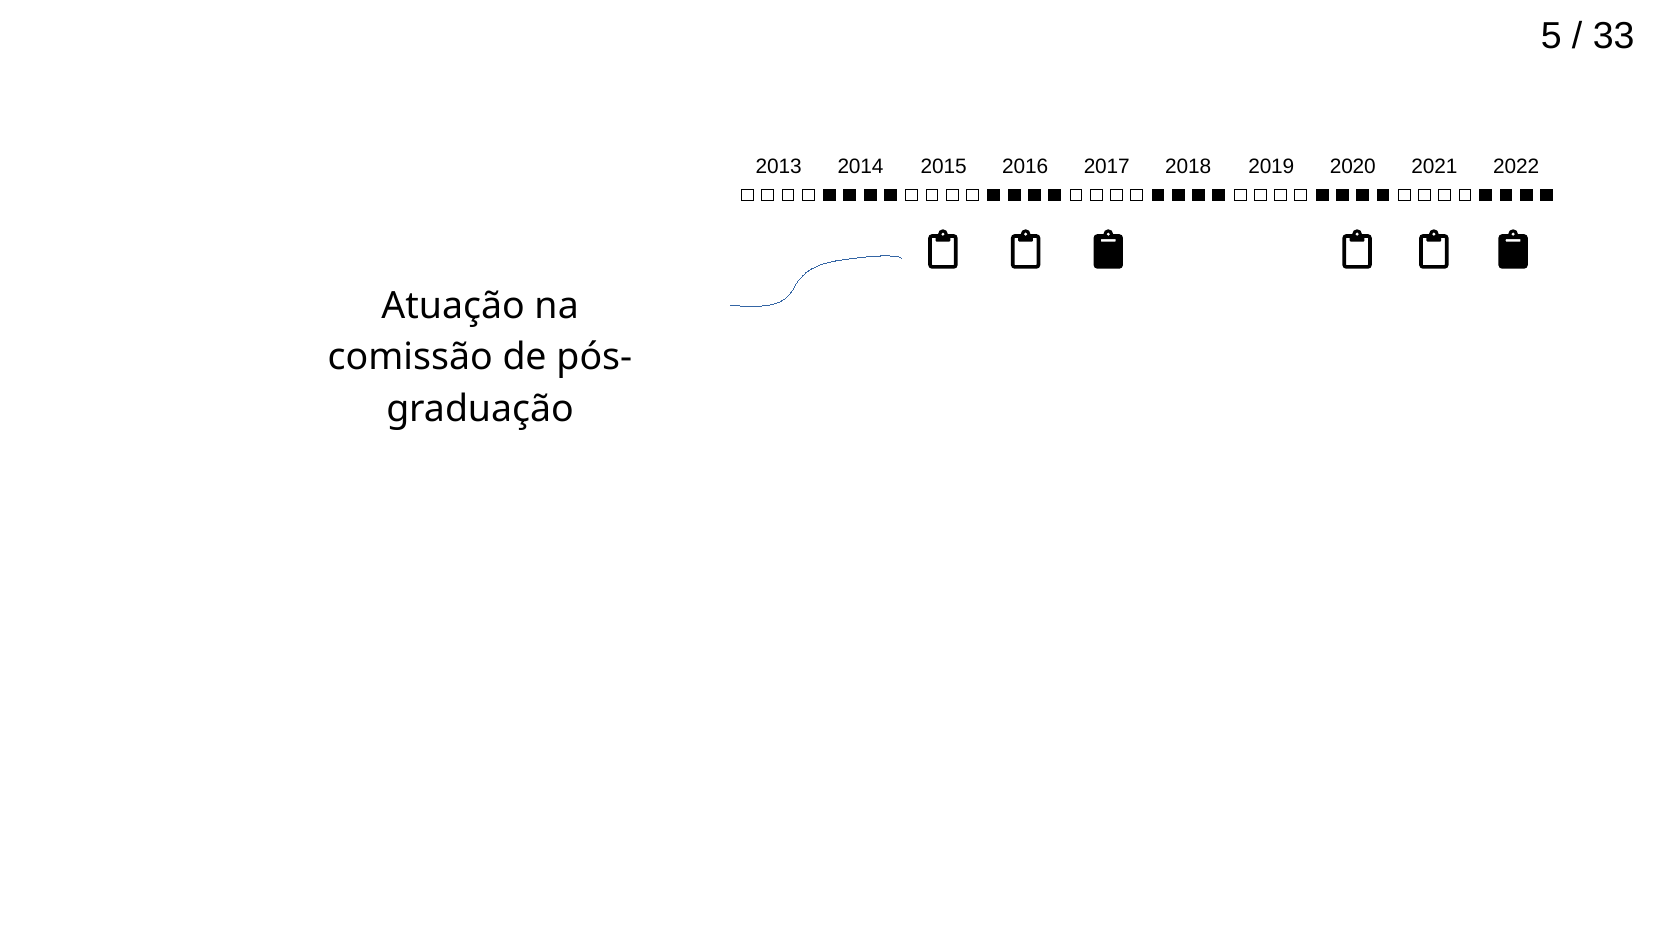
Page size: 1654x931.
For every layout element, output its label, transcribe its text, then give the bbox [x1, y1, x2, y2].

picture [1342, 229, 1372, 269]
text_box [1438, 189, 1451, 201]
text_box 2016 [987, 147, 1064, 186]
text_box [926, 189, 938, 201]
text_box [741, 189, 754, 201]
text_box [1254, 189, 1267, 201]
text_box [966, 189, 979, 201]
text_box [1008, 189, 1021, 201]
text_box [802, 189, 815, 201]
text_box [782, 189, 794, 201]
text_box <number> / 33 [1375, 0, 1654, 71]
text_box 2014 [822, 147, 899, 186]
text_box [761, 189, 774, 201]
text_box [823, 189, 836, 201]
text_box [1028, 189, 1041, 201]
text_box [1356, 189, 1369, 201]
text_box [1316, 189, 1329, 201]
picture [1093, 229, 1124, 269]
text_box 2022 [1478, 147, 1555, 186]
text_box [884, 189, 897, 201]
text_box [1192, 189, 1205, 201]
text_box [1336, 189, 1349, 201]
picture [1498, 229, 1528, 269]
text_box [843, 189, 856, 201]
text_box [1500, 189, 1512, 201]
text_box [1048, 189, 1061, 201]
text_box [1212, 189, 1225, 201]
text_box 2020 [1315, 147, 1391, 186]
text_box [1090, 189, 1103, 201]
text_box [1110, 189, 1123, 201]
text_box [1479, 189, 1492, 201]
text_box [864, 189, 877, 201]
text_box 2019 [1233, 147, 1310, 186]
text_box 2013 [740, 147, 817, 186]
text_box [987, 189, 1000, 201]
text_box [1130, 189, 1143, 201]
text_box 2021 [1396, 147, 1473, 186]
text_box [1520, 189, 1533, 201]
text_box [1274, 189, 1287, 201]
text_box [1418, 189, 1431, 201]
text_box [1172, 189, 1185, 201]
text_box [1398, 189, 1411, 201]
text_box [1152, 189, 1164, 201]
picture [1419, 229, 1449, 269]
text_box 2015 [905, 147, 982, 186]
text_box 2018 [1150, 147, 1227, 186]
text_box [1294, 189, 1307, 201]
text_box [1540, 189, 1553, 201]
picture [1010, 229, 1041, 269]
text_box [1234, 189, 1247, 201]
text_box [946, 189, 959, 201]
picture [928, 229, 958, 269]
text_box [1459, 189, 1471, 201]
text_box [905, 189, 918, 201]
text_box [1070, 189, 1082, 201]
text_box [1377, 189, 1389, 201]
text_box 2017 [1068, 147, 1145, 186]
text_box Atuação na comissão de pós-graduação [312, 271, 715, 370]
